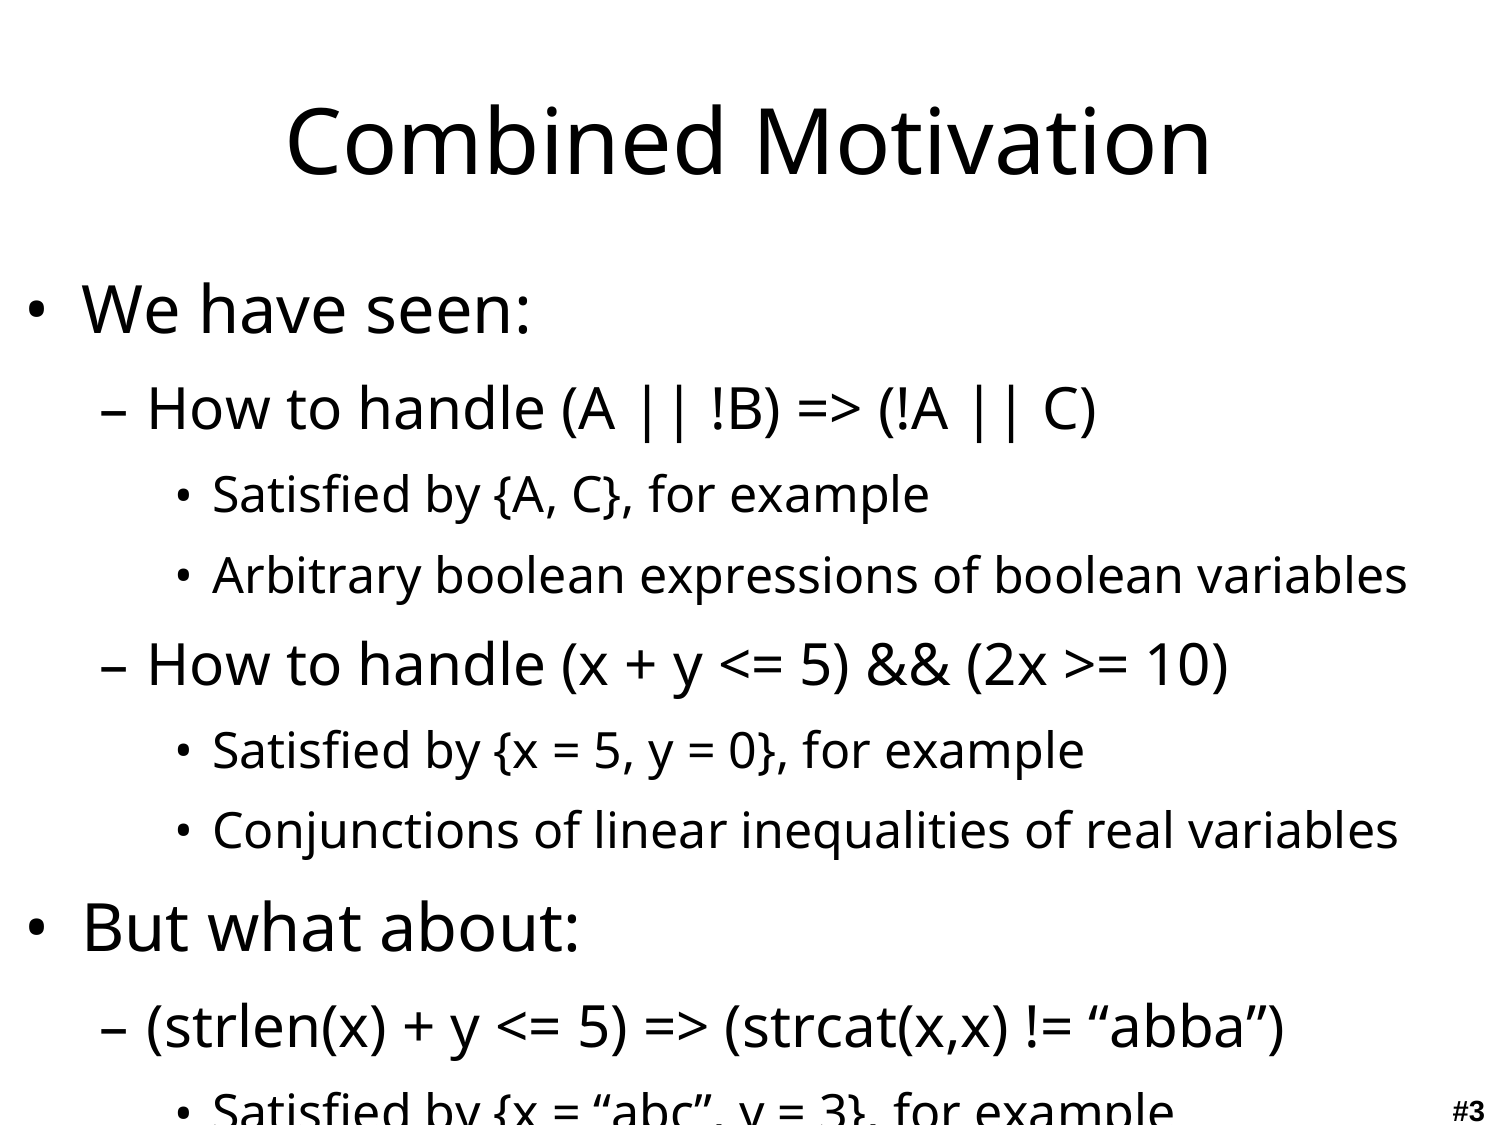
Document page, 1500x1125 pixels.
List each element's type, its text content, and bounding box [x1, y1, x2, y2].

list We have seen: How to handle (A || !B) => (!A || C) Satisfied by {A, C}, for example Arbitrary boolean expressions of boolean variables How to handle (x + y <= 5) && (2x >= 10) Satisfied by {x = 5, y = 0}, for example Conjunctions of linear inequalities of real variables But what about: (strlen(x) + y <= 5) => (strcat(x,x) != “abba”) Satisfied by {x = “abc”, y = 3}, for example [24, 262, 1476, 1101]
title Combined Motivation [24, 45, 1476, 233]
